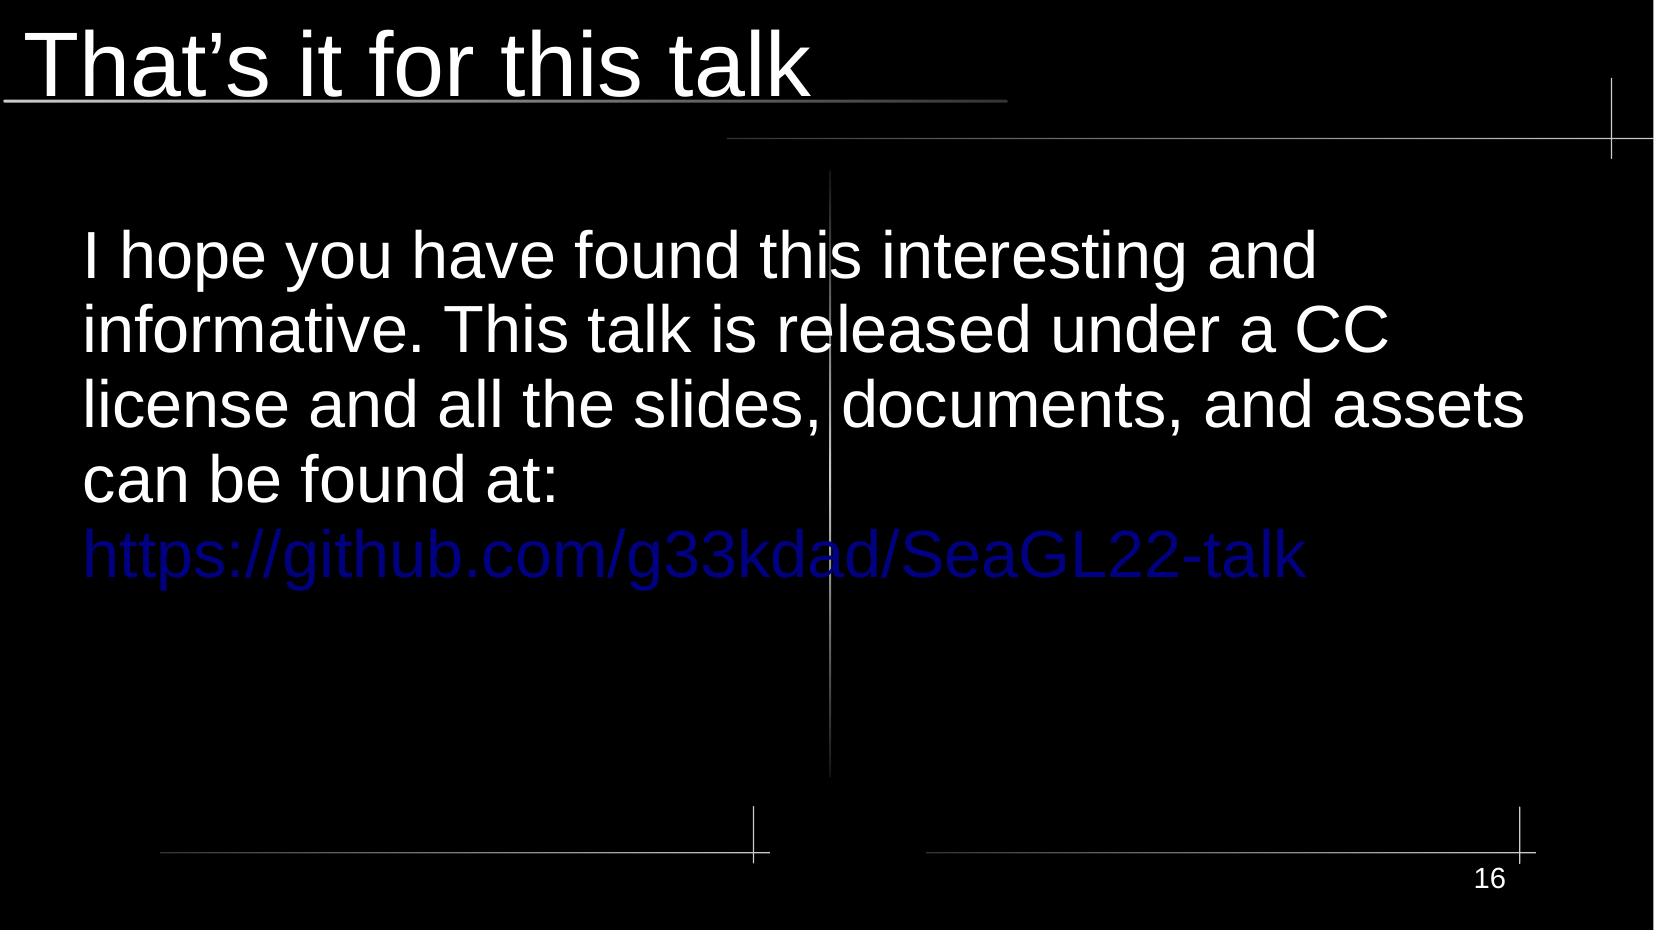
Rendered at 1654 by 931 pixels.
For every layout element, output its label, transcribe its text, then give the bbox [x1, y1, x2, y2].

title That’s it for this talk [23, 11, 1589, 119]
list I hope you have found this interesting and informative. This talk is released under a CC license and all the slides, documents, and assets can be found at: https://github.com/g33kdad/SeaGL22-talk [82, 217, 1571, 758]
